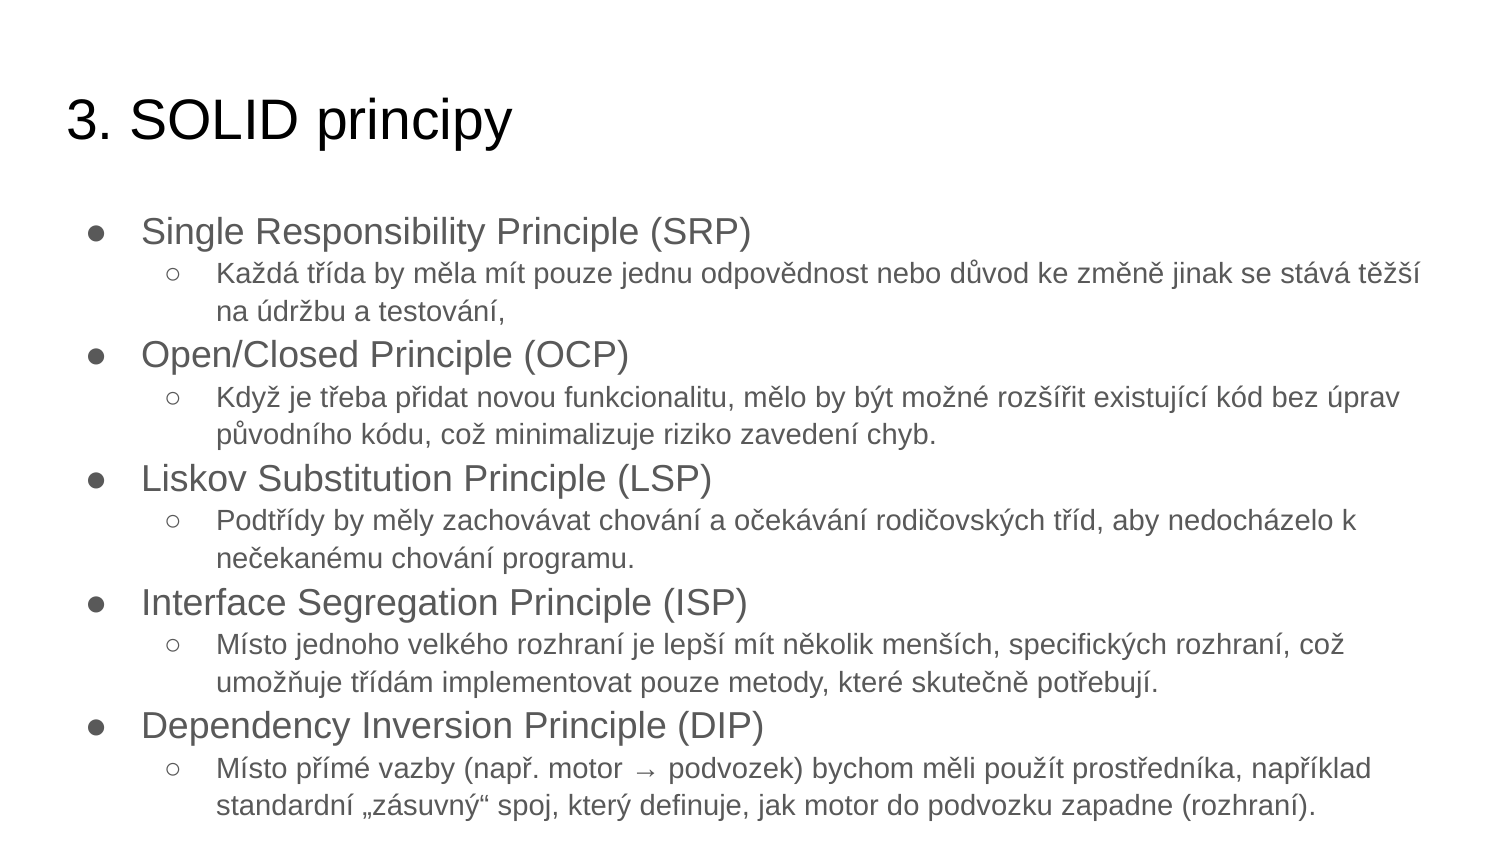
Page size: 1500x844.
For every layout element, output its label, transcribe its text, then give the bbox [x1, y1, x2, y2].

title 3. SOLID principy [51, 72, 1449, 167]
list Single Responsibility Principle (SRP) Každá třída by měla mít pouze jednu odpovědnost nebo důvod ke změně jinak se stává těžší na údržbu a testování, Open/Closed Principle (OCP) Když je třeba přidat novou funkcionalitu, mělo by být možné rozšířit existující kód bez úprav původního kódu, což minimalizuje riziko zavedení chyb. Liskov Substitution Principle (LSP) Podtřídy by měly zachovávat chování a očekávání rodičovských tříd, aby nedocházelo k nečekanému chování programu. Interface Segregation Principle (ISP) Místo jednoho velkého rozhraní je lepší mít několik menších, specifických rozhraní, což umožňuje třídám implementovat pouze metody, které skutečně potřebují. Dependency Inversion Principle (DIP) Místo přímé vazby (např. motor → podvozek) bychom měli použít prostředníka, například standardní „zásuvný“ spoj, který definuje, jak motor do podvozku zapadne (rozhraní). [51, 189, 1449, 844]
